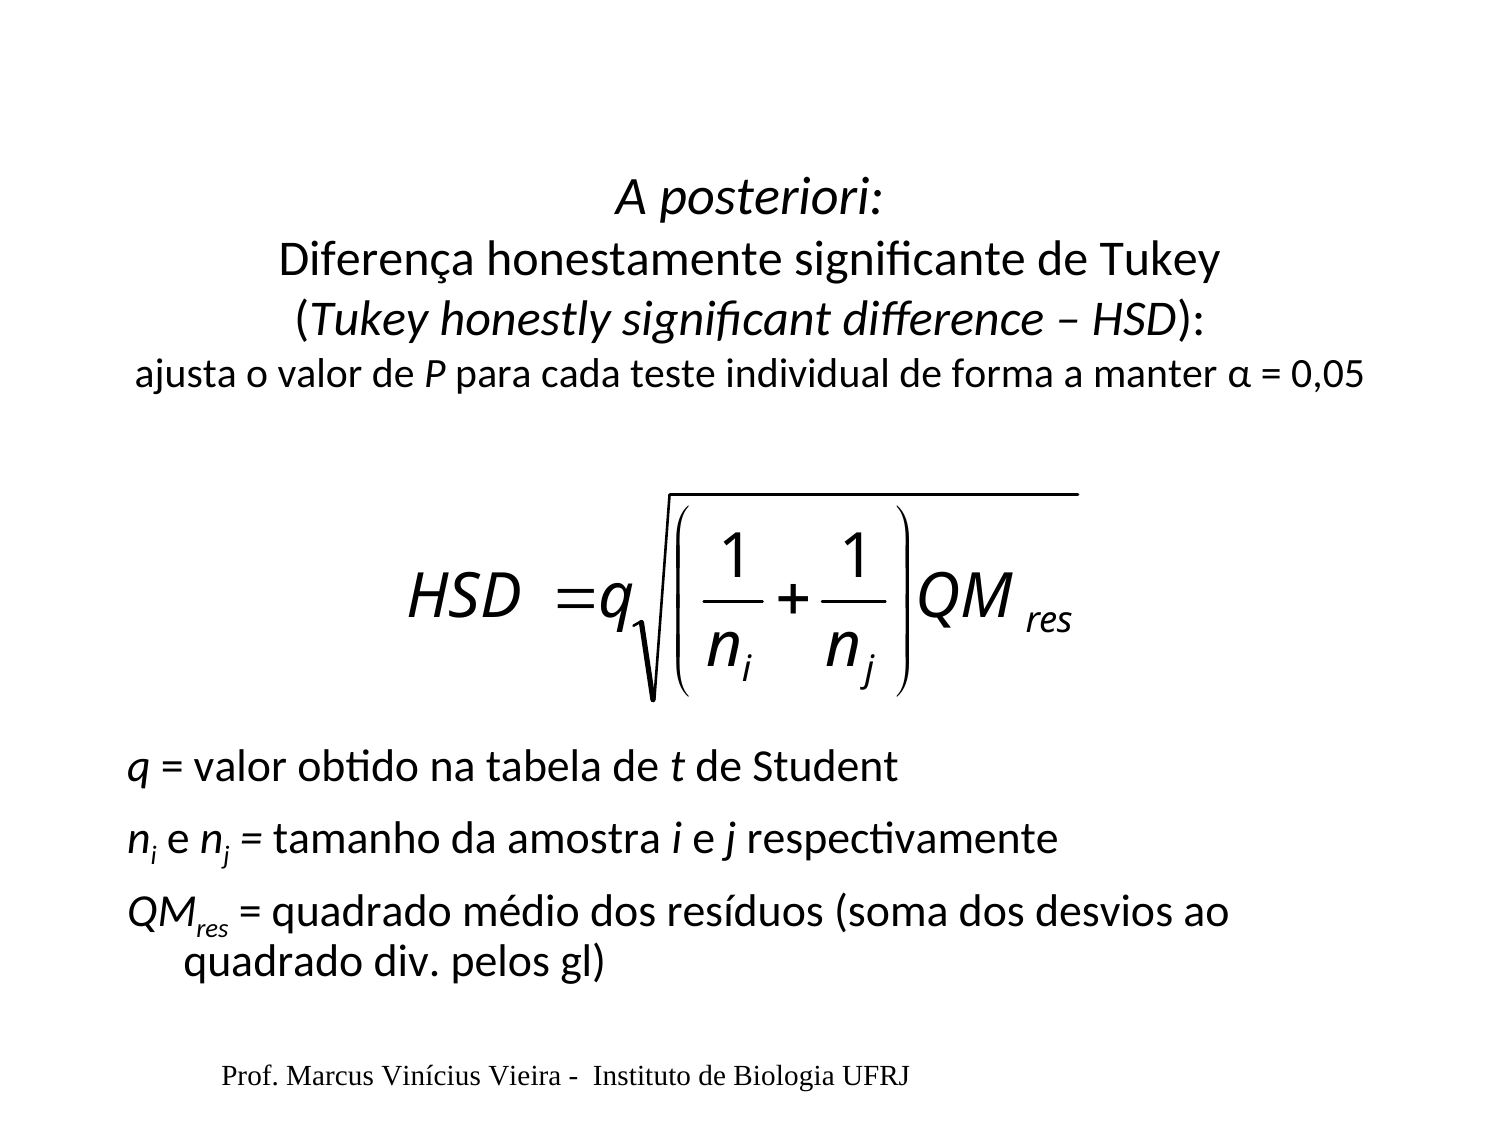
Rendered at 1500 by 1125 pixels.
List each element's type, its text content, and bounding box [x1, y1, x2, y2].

list q = valor obtido na tabela de t de Student ni e nj = tamanho da amostra i e j respectivamente QMres = quadrado médio dos resíduos (soma dos desvios ao quadrado div. pelos gl) [112, 734, 1376, 1125]
chart [395, 482, 1093, 717]
title A posteriori: Diferença honestamente significante de Tukey (Tukey honestly significant difference – HSD): ajusta o valor de P para cada teste individual de forma a manter α = 0,05 [112, 99, 1388, 457]
